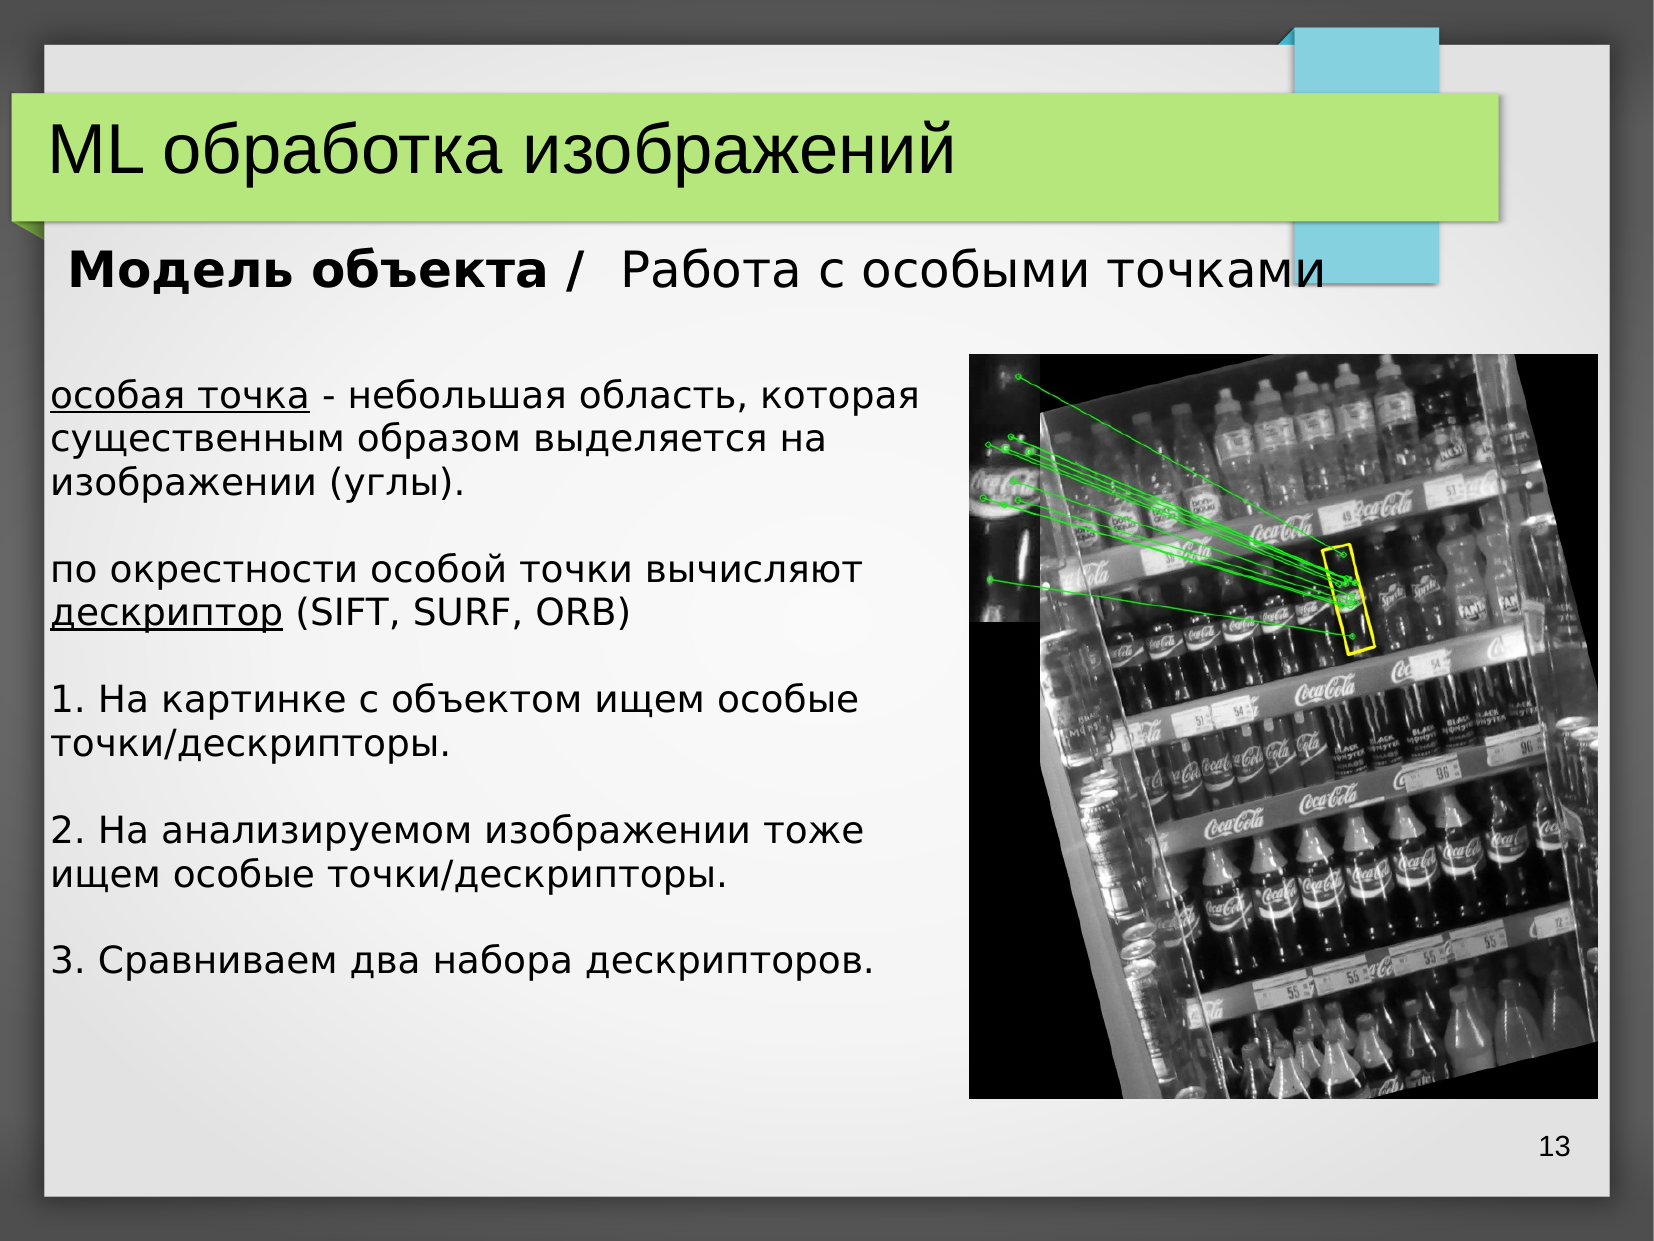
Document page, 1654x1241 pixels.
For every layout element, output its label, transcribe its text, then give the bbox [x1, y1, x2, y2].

title ML обработка изображений [47, 109, 1501, 189]
text_box особая точка - небольшая область, которая существенным образом выделяется на изображении (углы). по окрестности особой точки вычисляют дескриптор (SIFT, SURF, ORB) 1. На картинке с объектом ищем особые точки/дескрипторы. 2. На анализируемом изображении тоже ищем особые точки/дескрипторы. 3. Сравниваем два набора дескрипторов. [35, 366, 945, 1182]
text_box Модель объекта / Работа с особыми точками [53, 233, 1359, 308]
picture [0, 0, 1654, 1241]
